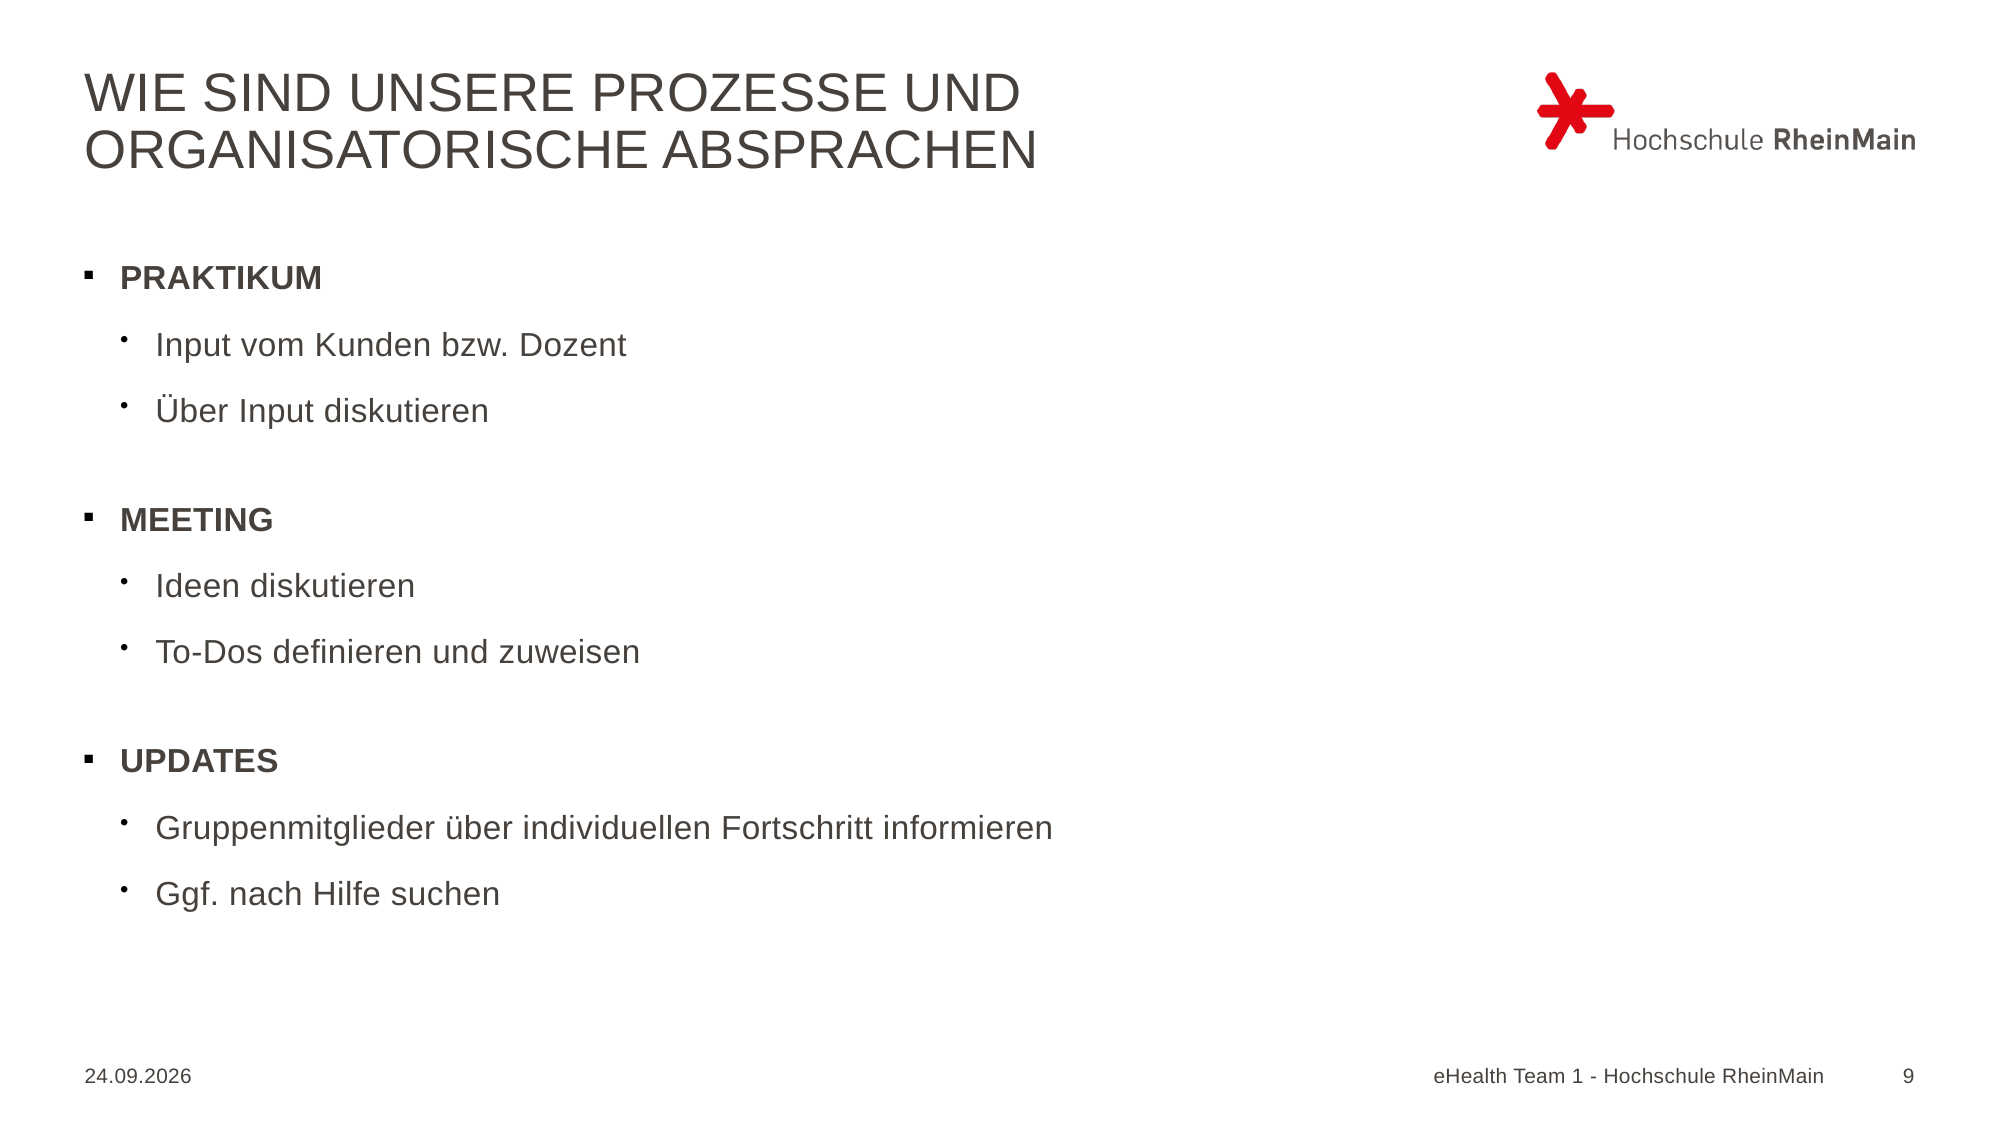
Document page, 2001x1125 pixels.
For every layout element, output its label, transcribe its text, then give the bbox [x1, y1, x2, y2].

slide_number <Foliennummer> [1845, 1059, 1915, 1090]
title WIE SIND UNSERE PROZESSE UND ORGANISATORISCHE ABSPRACHEN [84, 66, 1443, 124]
slide_number 19.11.2020 [84, 1059, 325, 1090]
footer eHealth Team 1 - Hochschule RheinMain [701, 1059, 1845, 1090]
list PRAKTIKUM Input vom Kunden bzw. Dozent Über Input diskutieren MEETING Ideen diskutieren To-Dos definieren und zuweisen UPDATES Gruppenmitglieder über individuellen Fortschritt informieren Ggf. nach Hilfe suchen [84, 253, 1916, 1025]
picture [1537, 72, 1915, 150]
